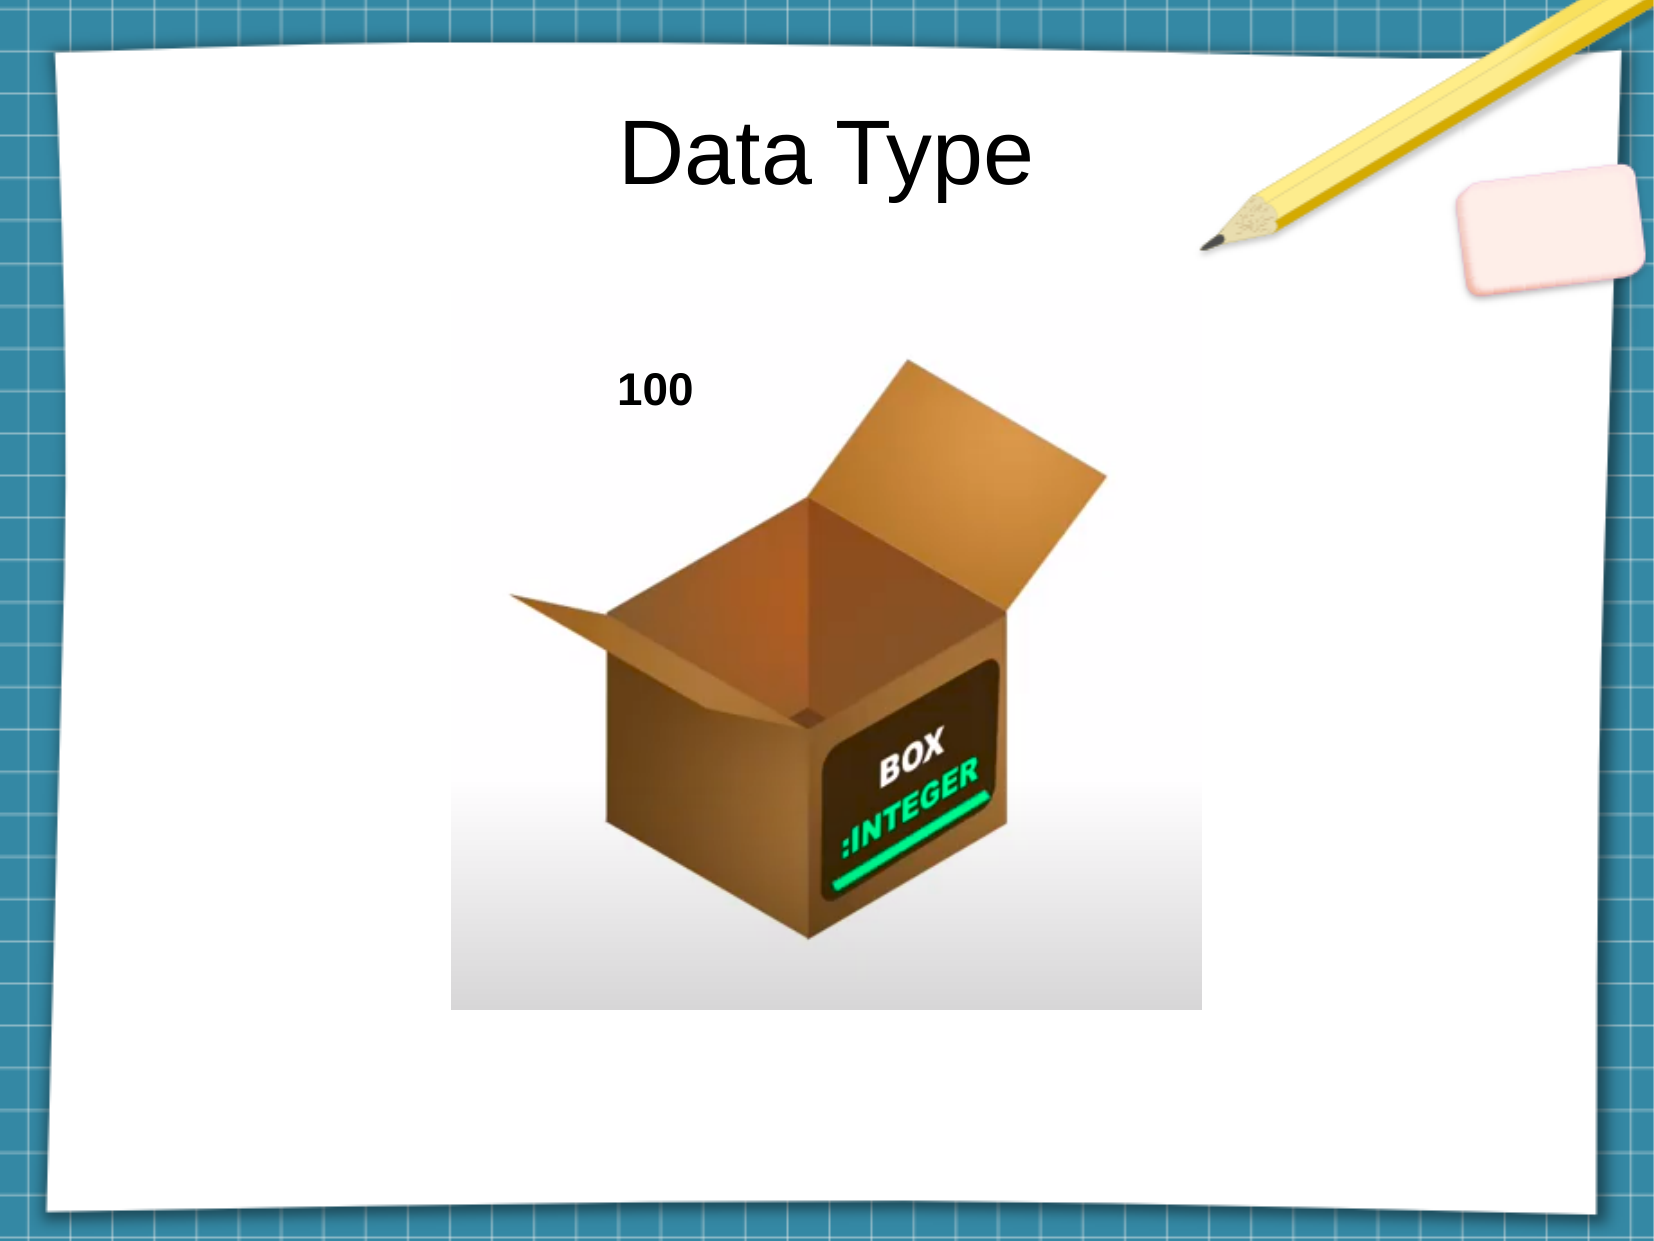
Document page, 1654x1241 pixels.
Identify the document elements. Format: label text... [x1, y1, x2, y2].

title Data Type [82, 49, 1571, 257]
picture [0, 0, 1654, 1241]
text_box 100 [602, 356, 978, 423]
